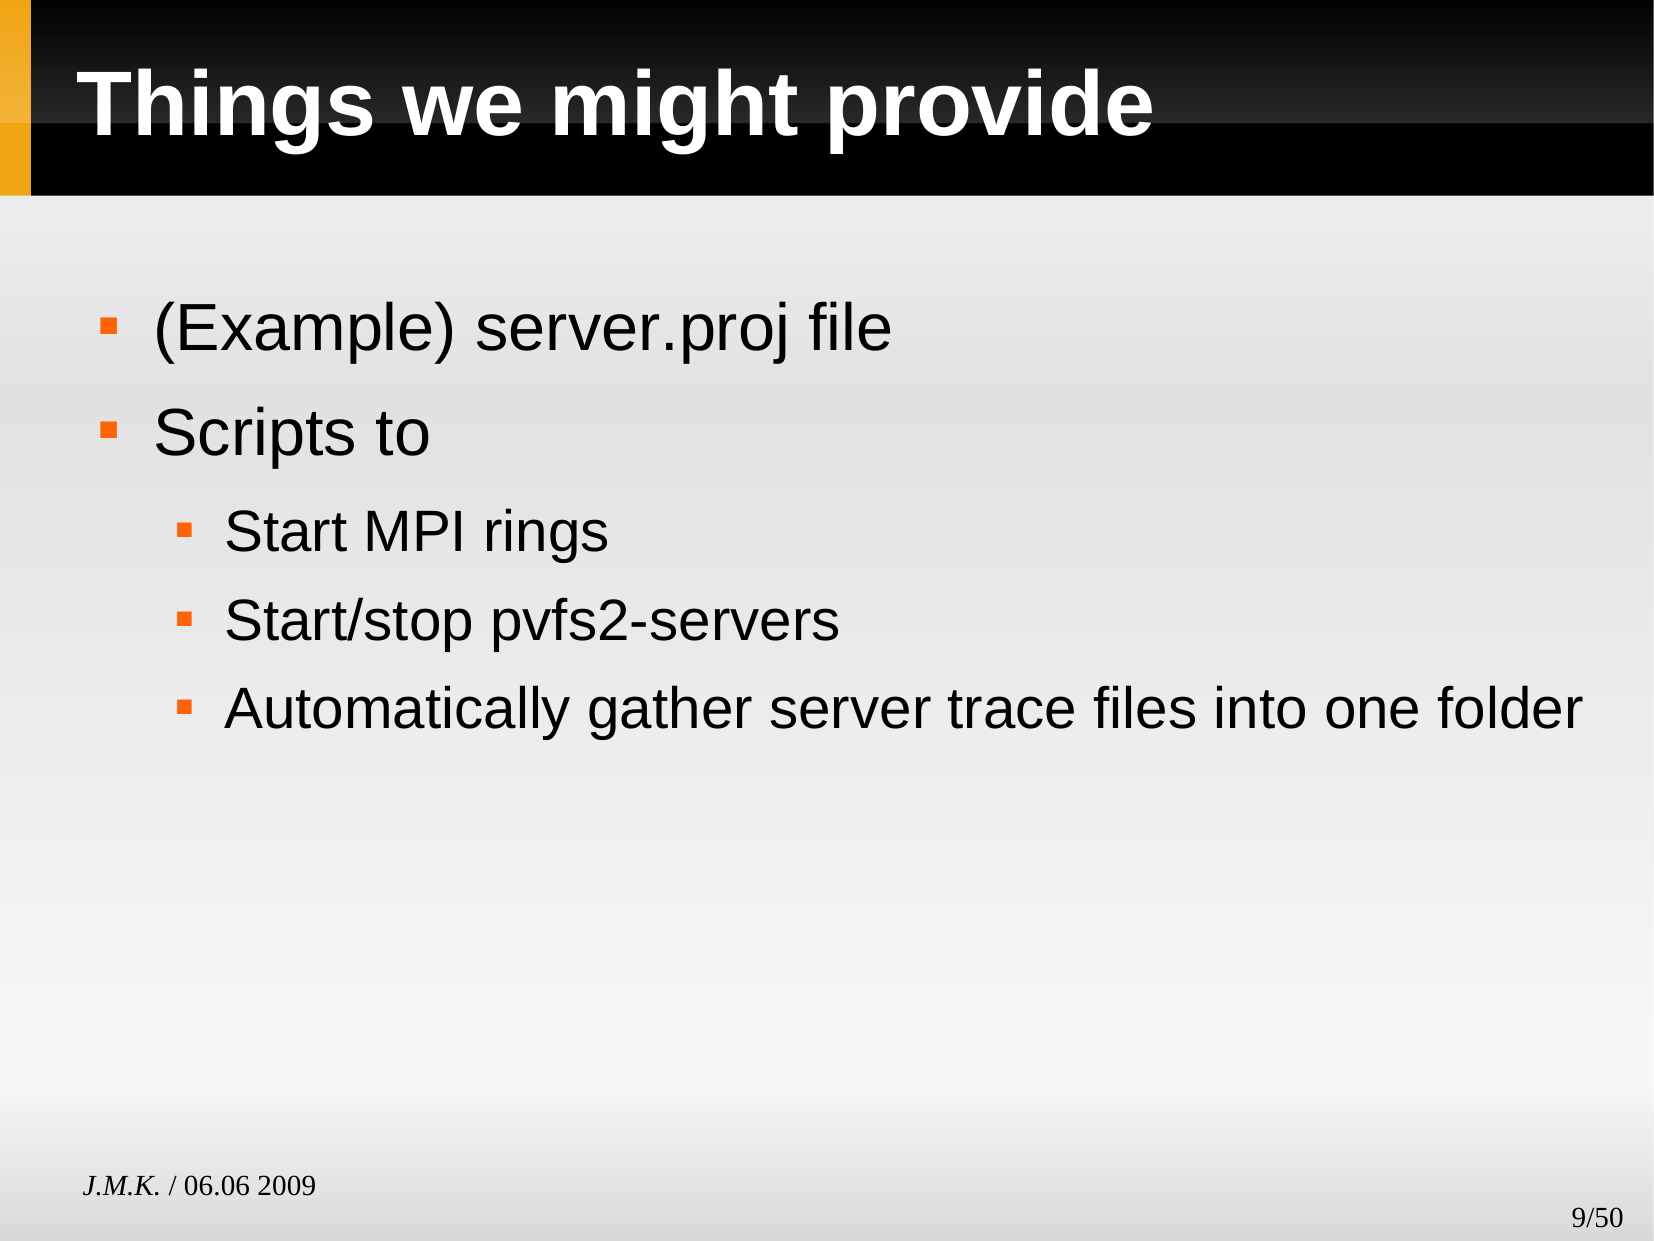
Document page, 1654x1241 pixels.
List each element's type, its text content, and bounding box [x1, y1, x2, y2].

picture [0, 0, 1654, 1241]
list (Example) server.proj file Scripts to Start MPI rings Start/stop pvfs2-servers Automatically gather server trace files into one folder [82, 290, 1654, 1094]
title Things we might provide [76, 7, 1565, 200]
